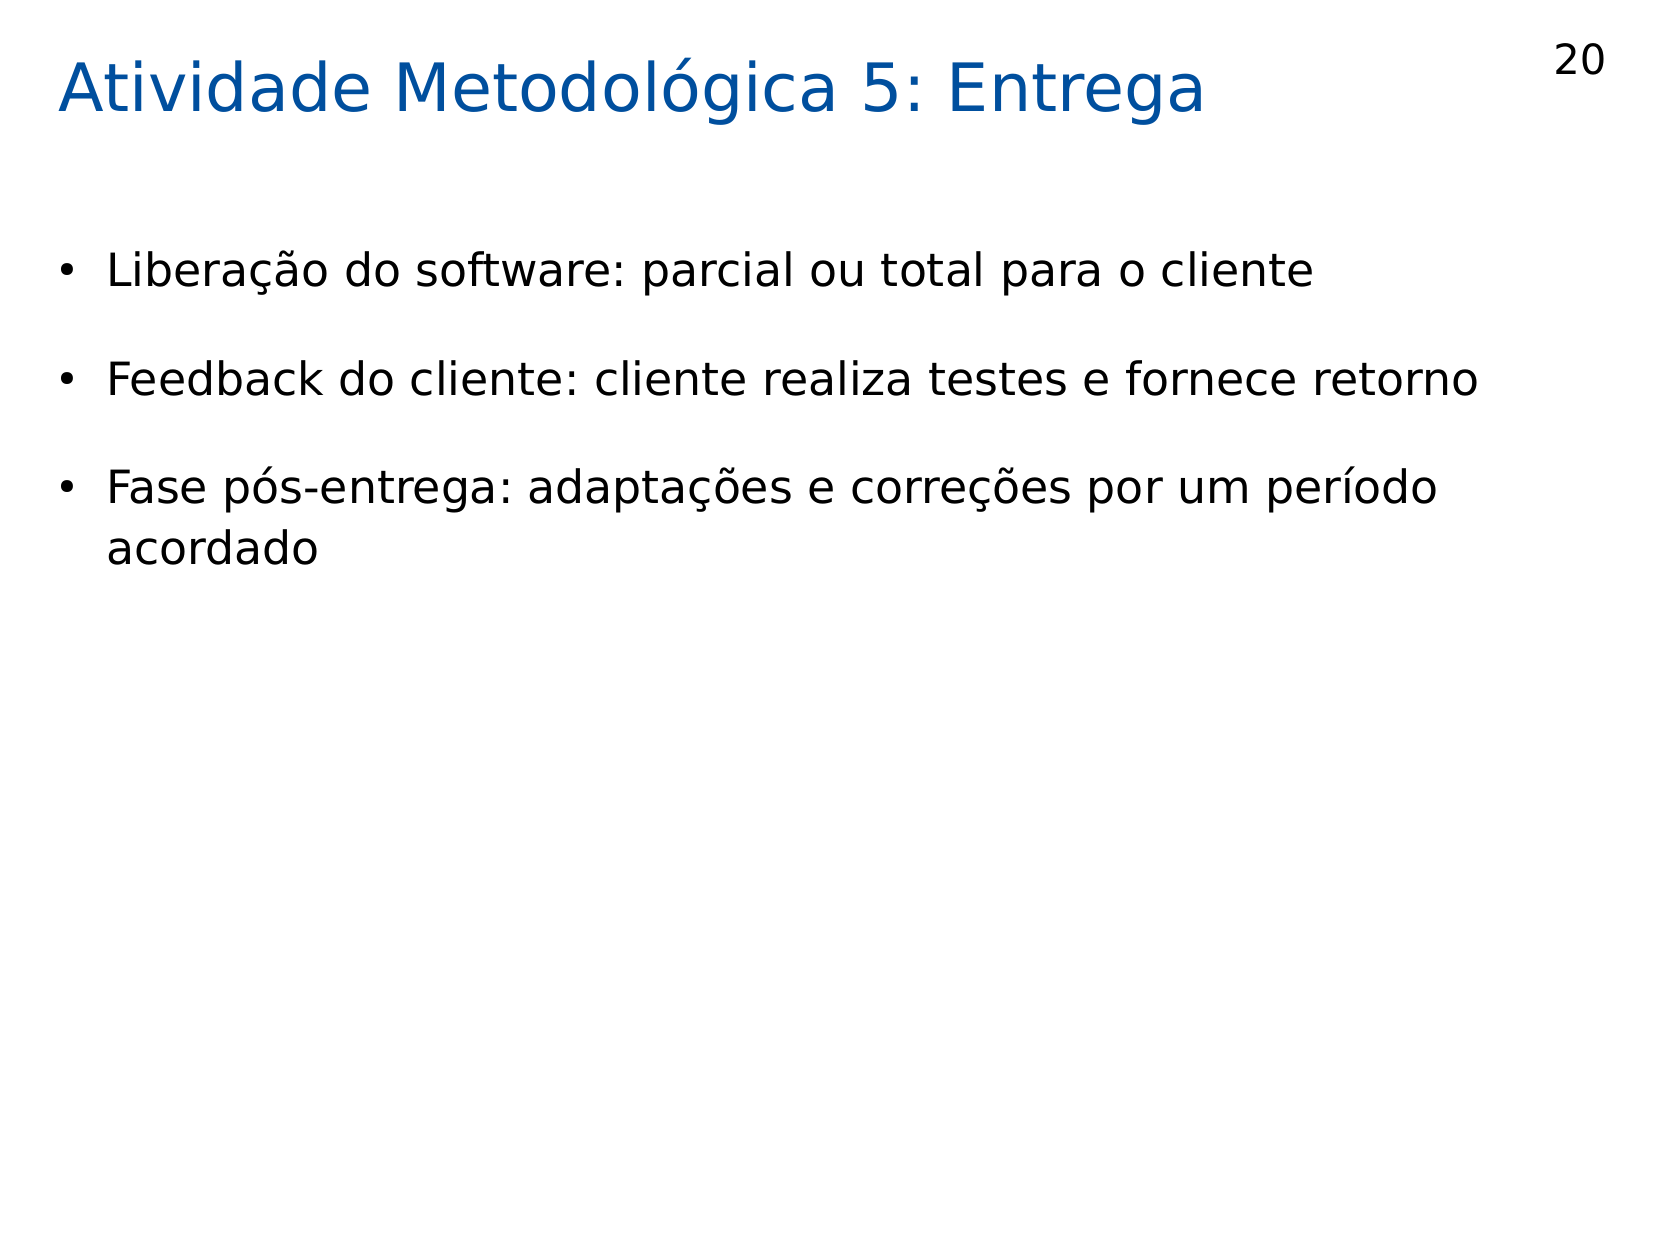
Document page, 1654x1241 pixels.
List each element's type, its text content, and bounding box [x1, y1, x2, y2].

title Atividade Metodológica 5: Entrega [59, 29, 1506, 148]
list Liberação do software: parcial ou total para o cliente Feedback do cliente: cliente realiza testes e fornece retorno Fase pós-entrega: adaptações e correções por um período acordado [59, 236, 1595, 1211]
